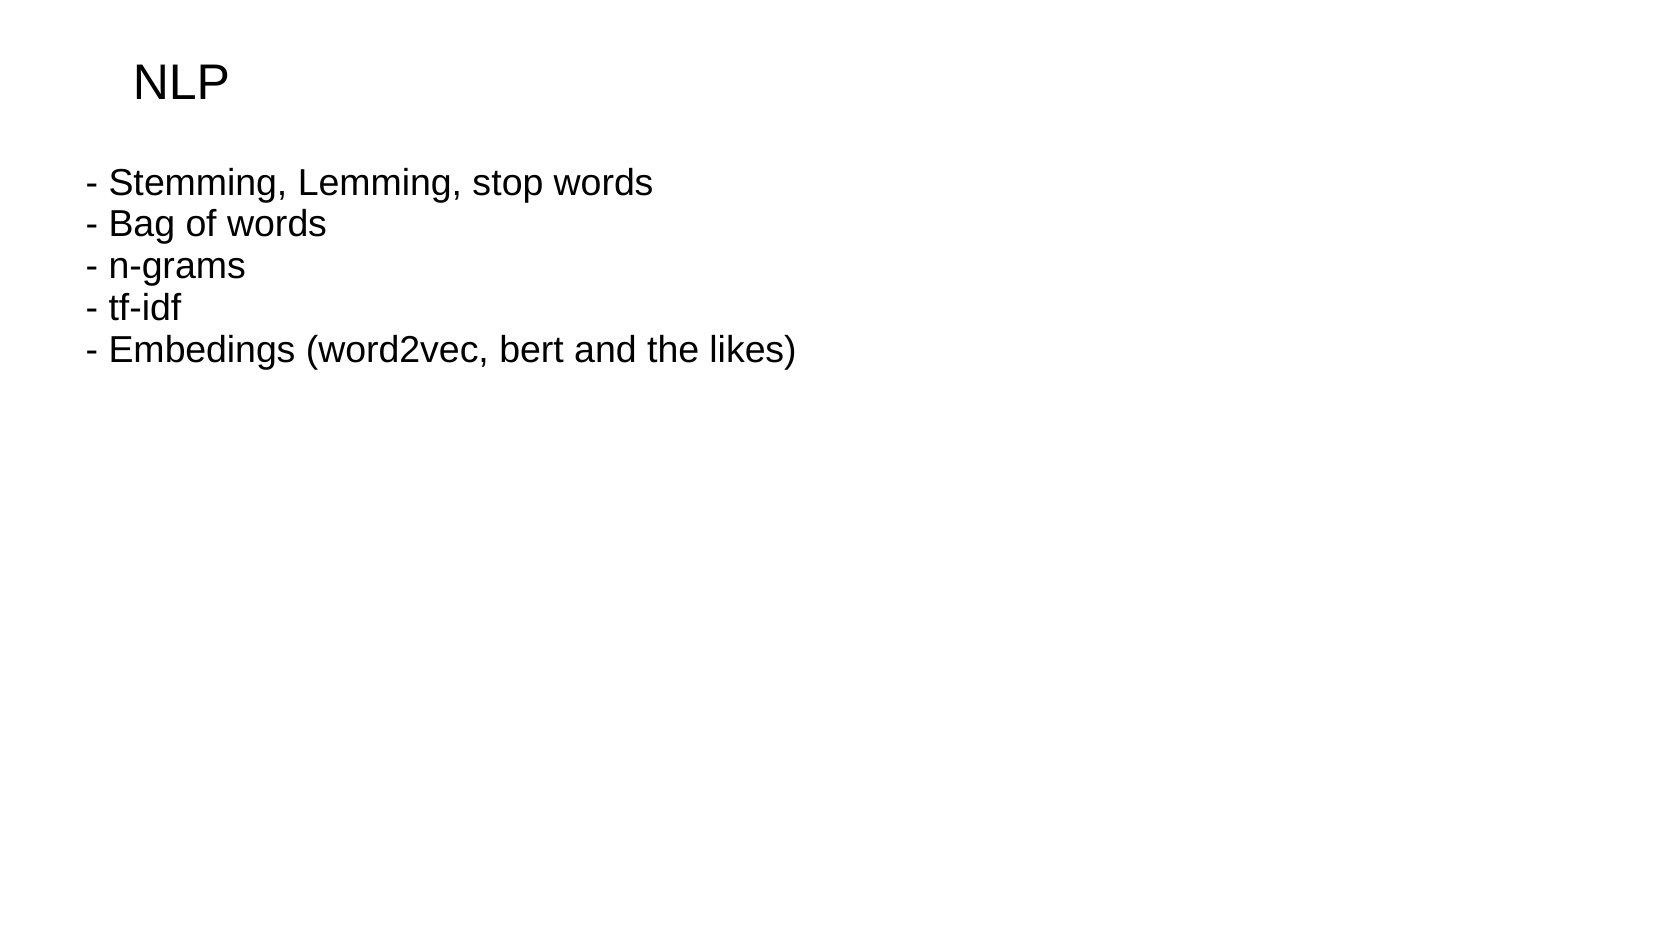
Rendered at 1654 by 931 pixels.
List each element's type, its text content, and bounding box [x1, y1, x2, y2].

text_box NLP [118, 47, 449, 118]
text_box - Stemming, Lemming, stop words - Bag of words - n-grams - tf-idf - Embedings (word2vec, bert and the likes) [70, 153, 1359, 544]
